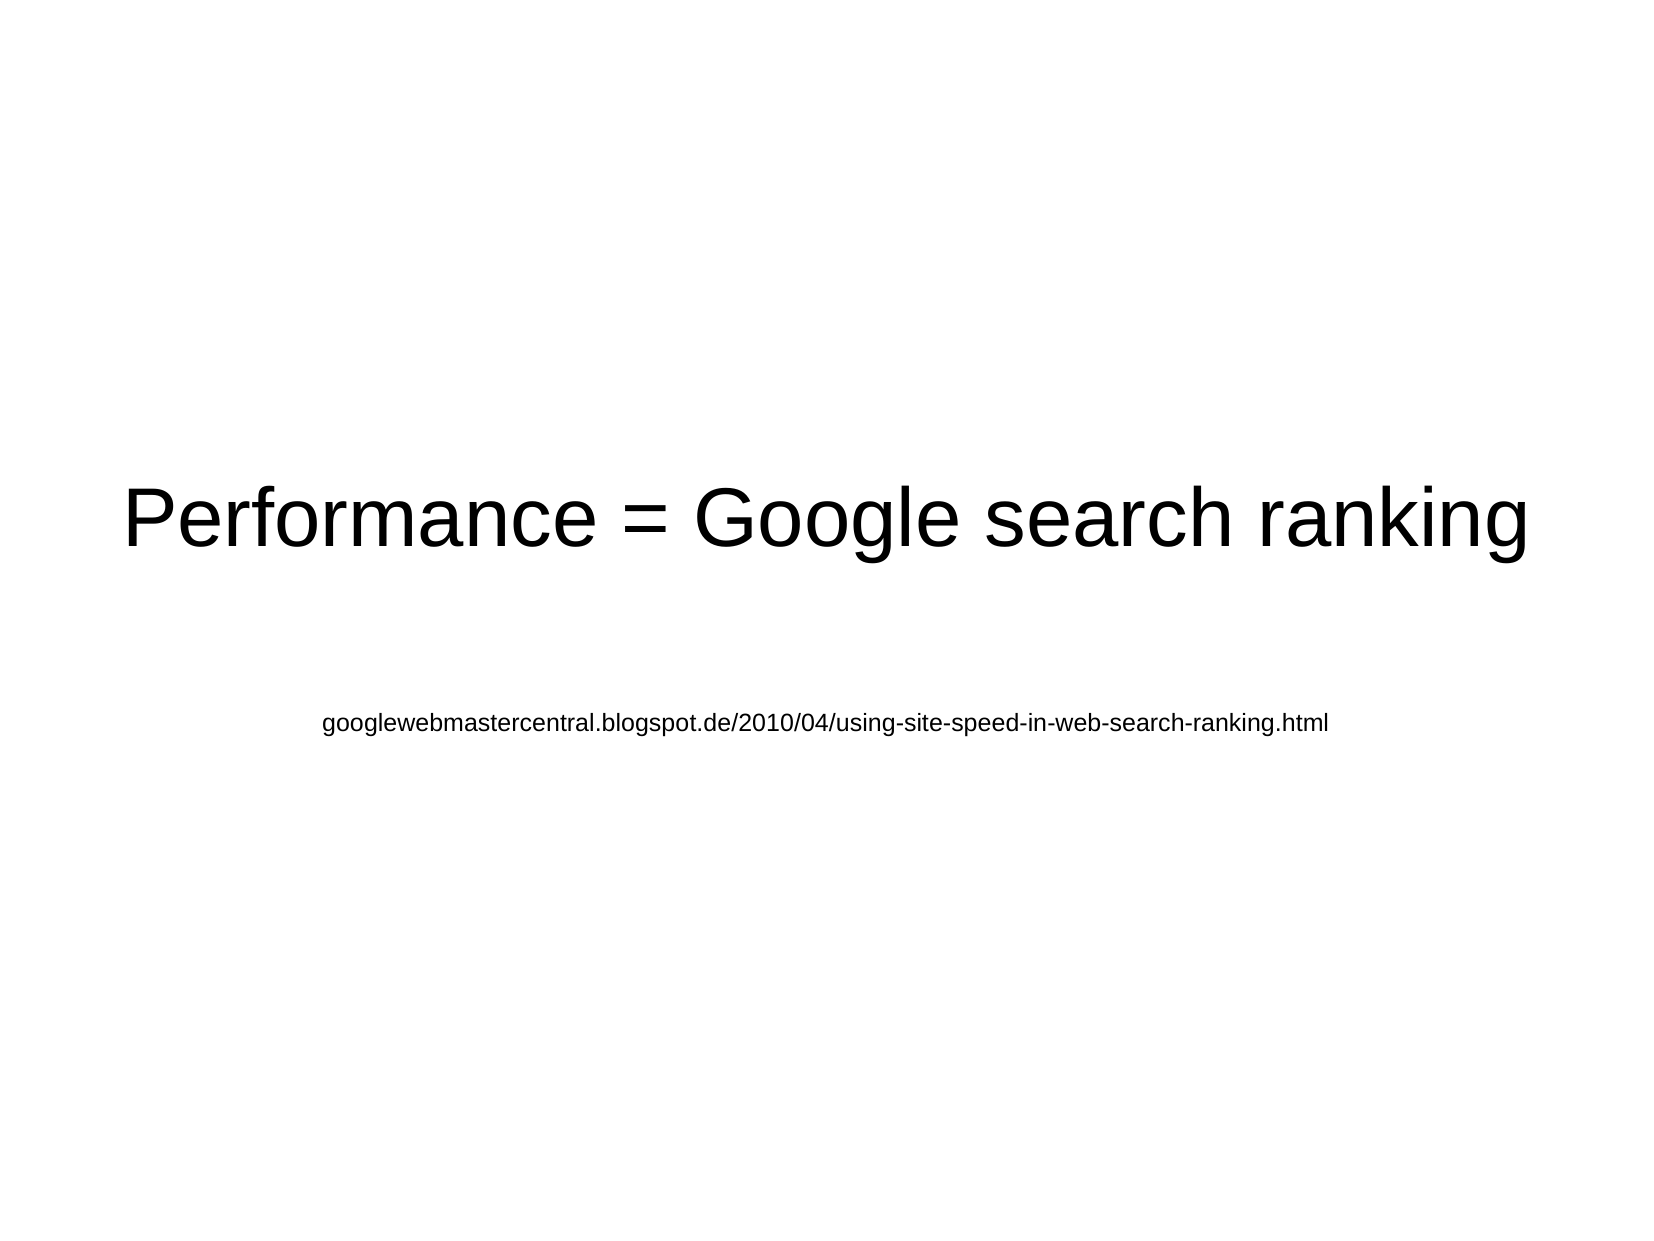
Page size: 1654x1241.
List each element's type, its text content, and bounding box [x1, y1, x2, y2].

list Performance = Google search ranking googlewebmastercentral.blogspot.de/2010/04/using-site-speed-in-web-search-ranking.html [82, 366, 1571, 1087]
